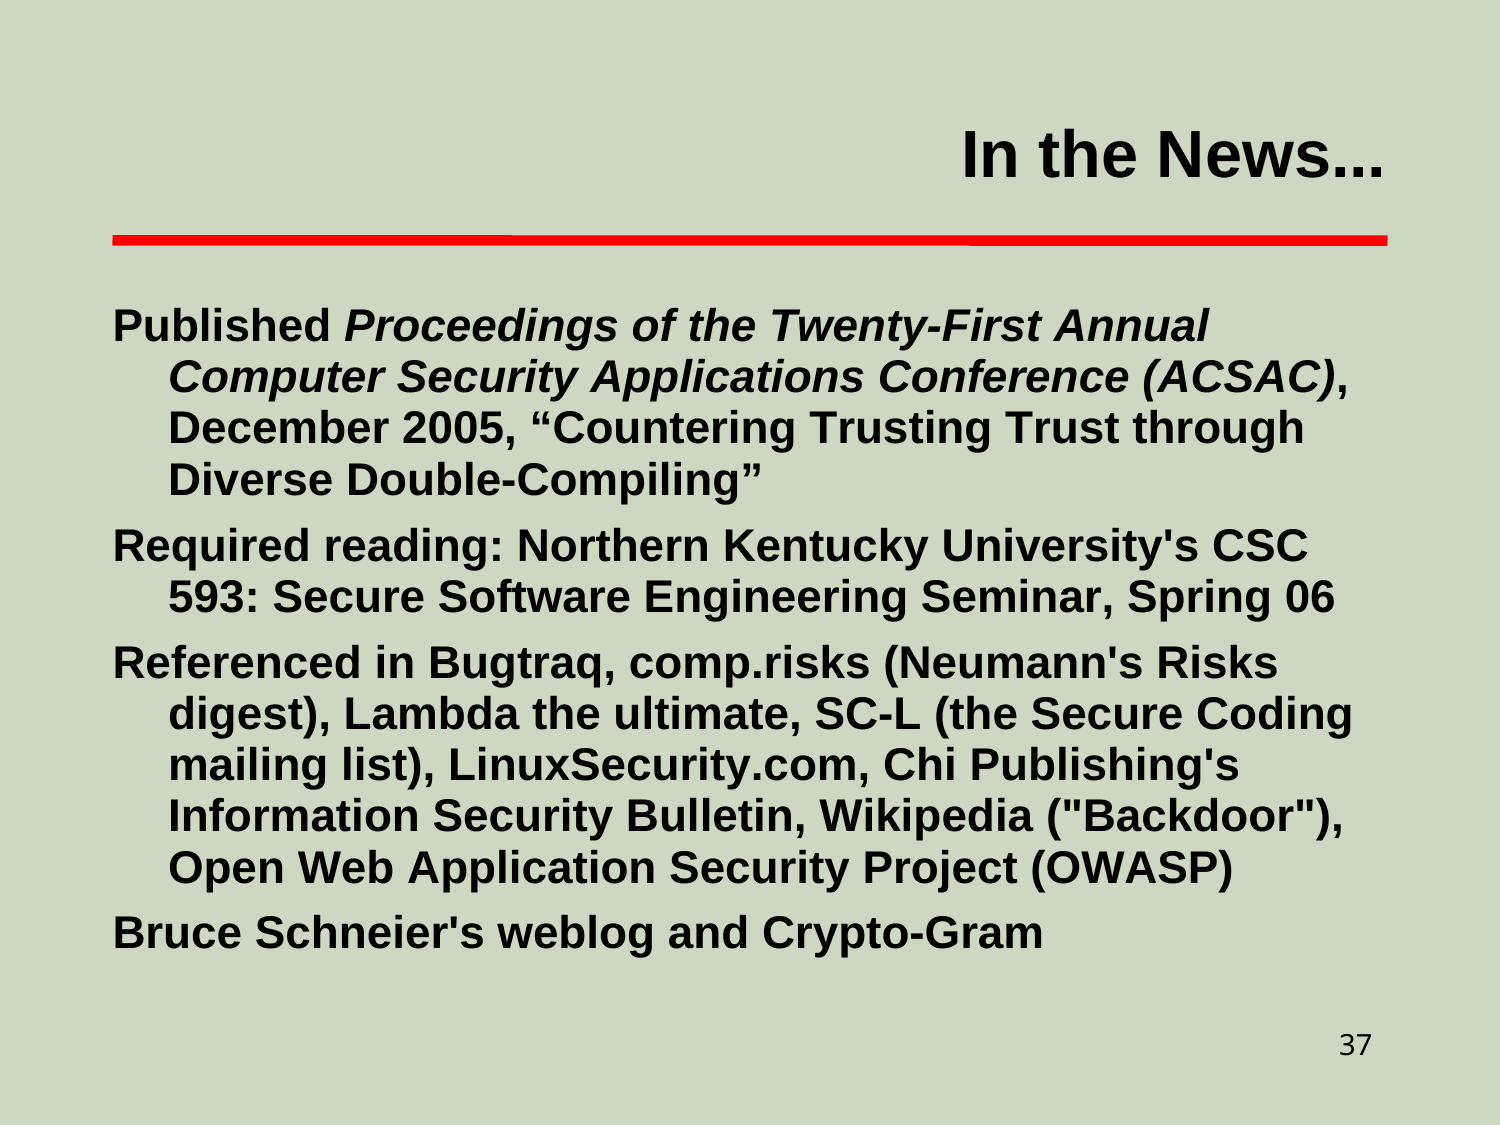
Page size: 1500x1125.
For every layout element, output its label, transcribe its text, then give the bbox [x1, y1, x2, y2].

title In the News... [124, 85, 1387, 224]
list Published Proceedings of the Twenty-First Annual Computer Security Applications Conference (ACSAC), December 2005, “Countering Trusting Trust through Diverse Double-Compiling” Required reading: Northern Kentucky University's CSC 593: Secure Software Engineering Seminar, Spring 06 Referenced in Bugtraq, comp.risks (Neumann's Risks digest), Lambda the ultimate, SC-L (the Secure Coding mailing list), LinuxSecurity.com, Chi Publishing's Information Security Bulletin, Wikipedia ("Backdoor"), Open Web Application Security Project (OWASP) Bruce Schneier's weblog and Crypto-Gram [112, 299, 1387, 1088]
